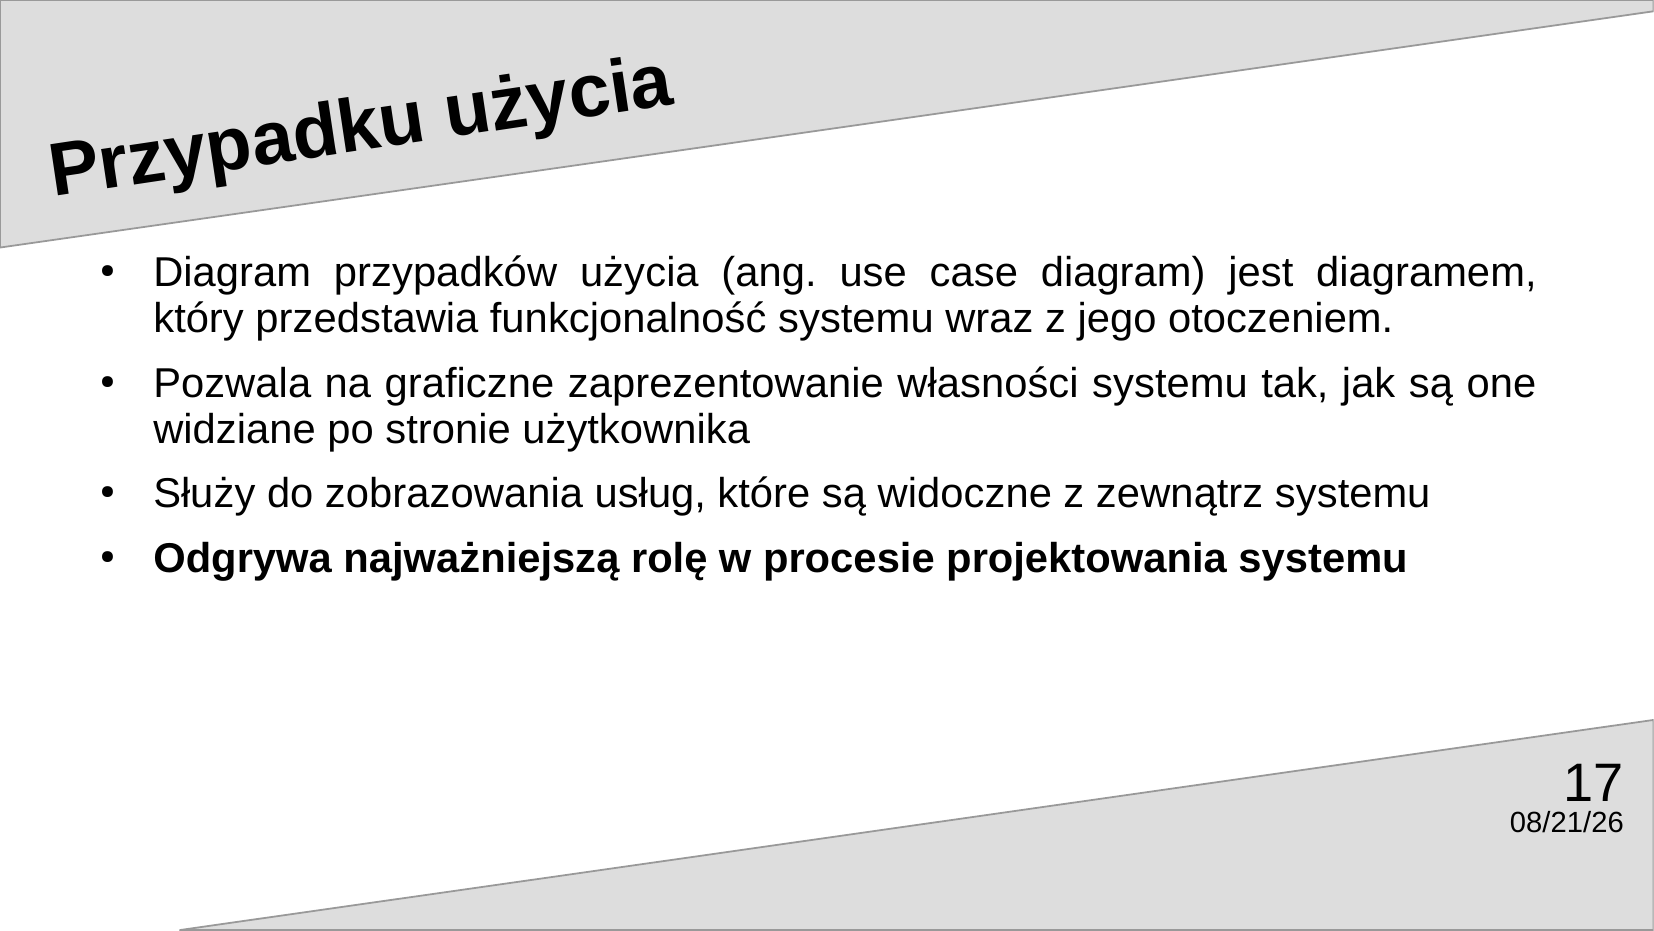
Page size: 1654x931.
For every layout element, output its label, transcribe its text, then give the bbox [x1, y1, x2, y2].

list Diagram przypadków użycia (ang. use case diagram) jest diagramem, który przedstawia funkcjonalność systemu wraz z jego otoczeniem. Pozwala na graficzne zaprezentowanie własności systemu tak, jak są one widziane po stronie użytkownika Służy do zobrazowania usług, które są widoczne z zewnątrz systemu Odgrywa najważniejszą rolę w procesie projektowania systemu [82, 248, 1538, 789]
title Przypadku użycia [37, 0, 1521, 249]
